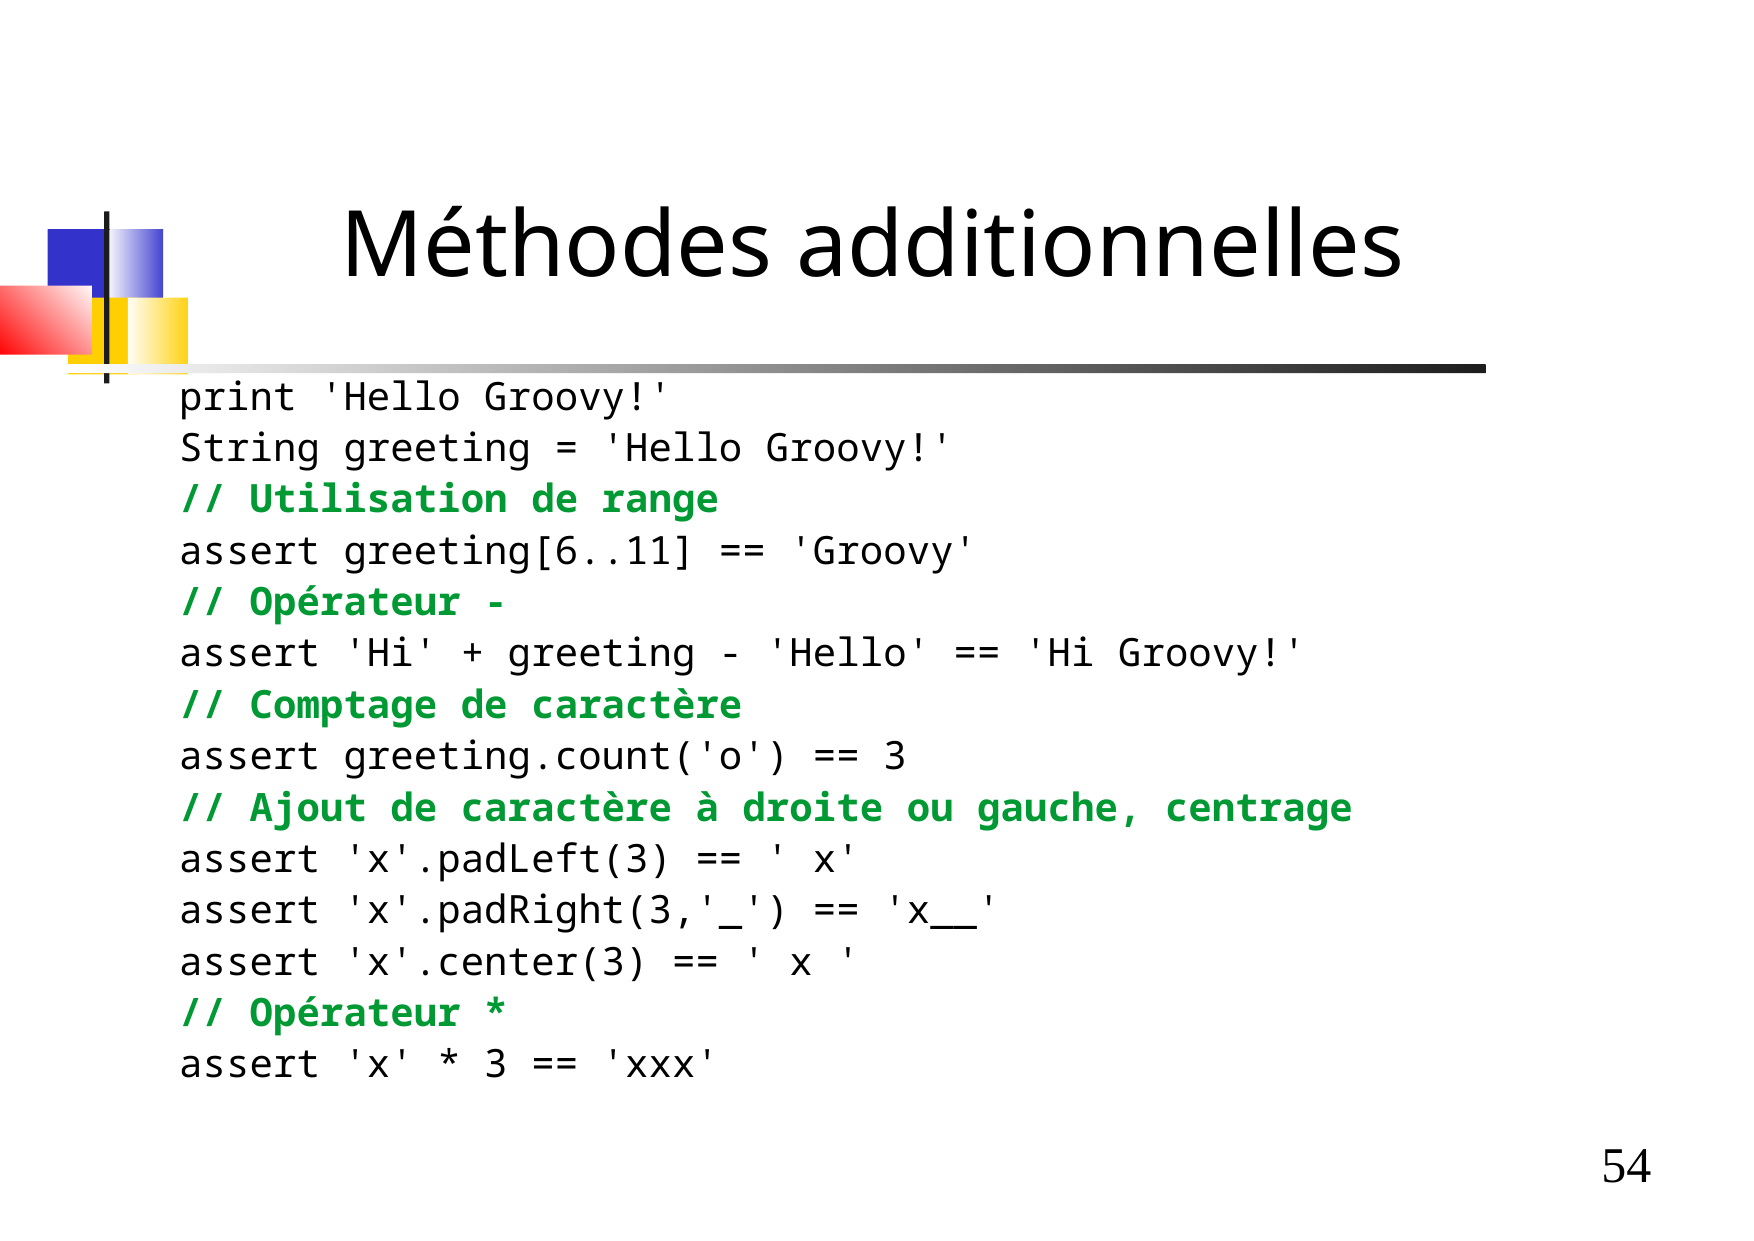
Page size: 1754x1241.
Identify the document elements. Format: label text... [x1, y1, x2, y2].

title Méthodes additionnelles [179, 139, 1567, 351]
list print 'Hello Groovy!' String greeting = 'Hello Groovy!' // Utilisation de range assert greeting[6..11] == 'Groovy' // Opérateur - assert 'Hi' + greeting - 'Hello' == 'Hi Groovy!' // Comptage de caractère assert greeting.count('o') == 3 // Ajout de caractère à droite ou gauche, centrage assert 'x'.padLeft(3) == ' x' assert 'x'.padRight(3,'_') == 'x__' assert 'x'.center(3) == ' x ' // Opérateur * assert 'x' * 3 == 'xxx' [179, 371, 1567, 1091]
